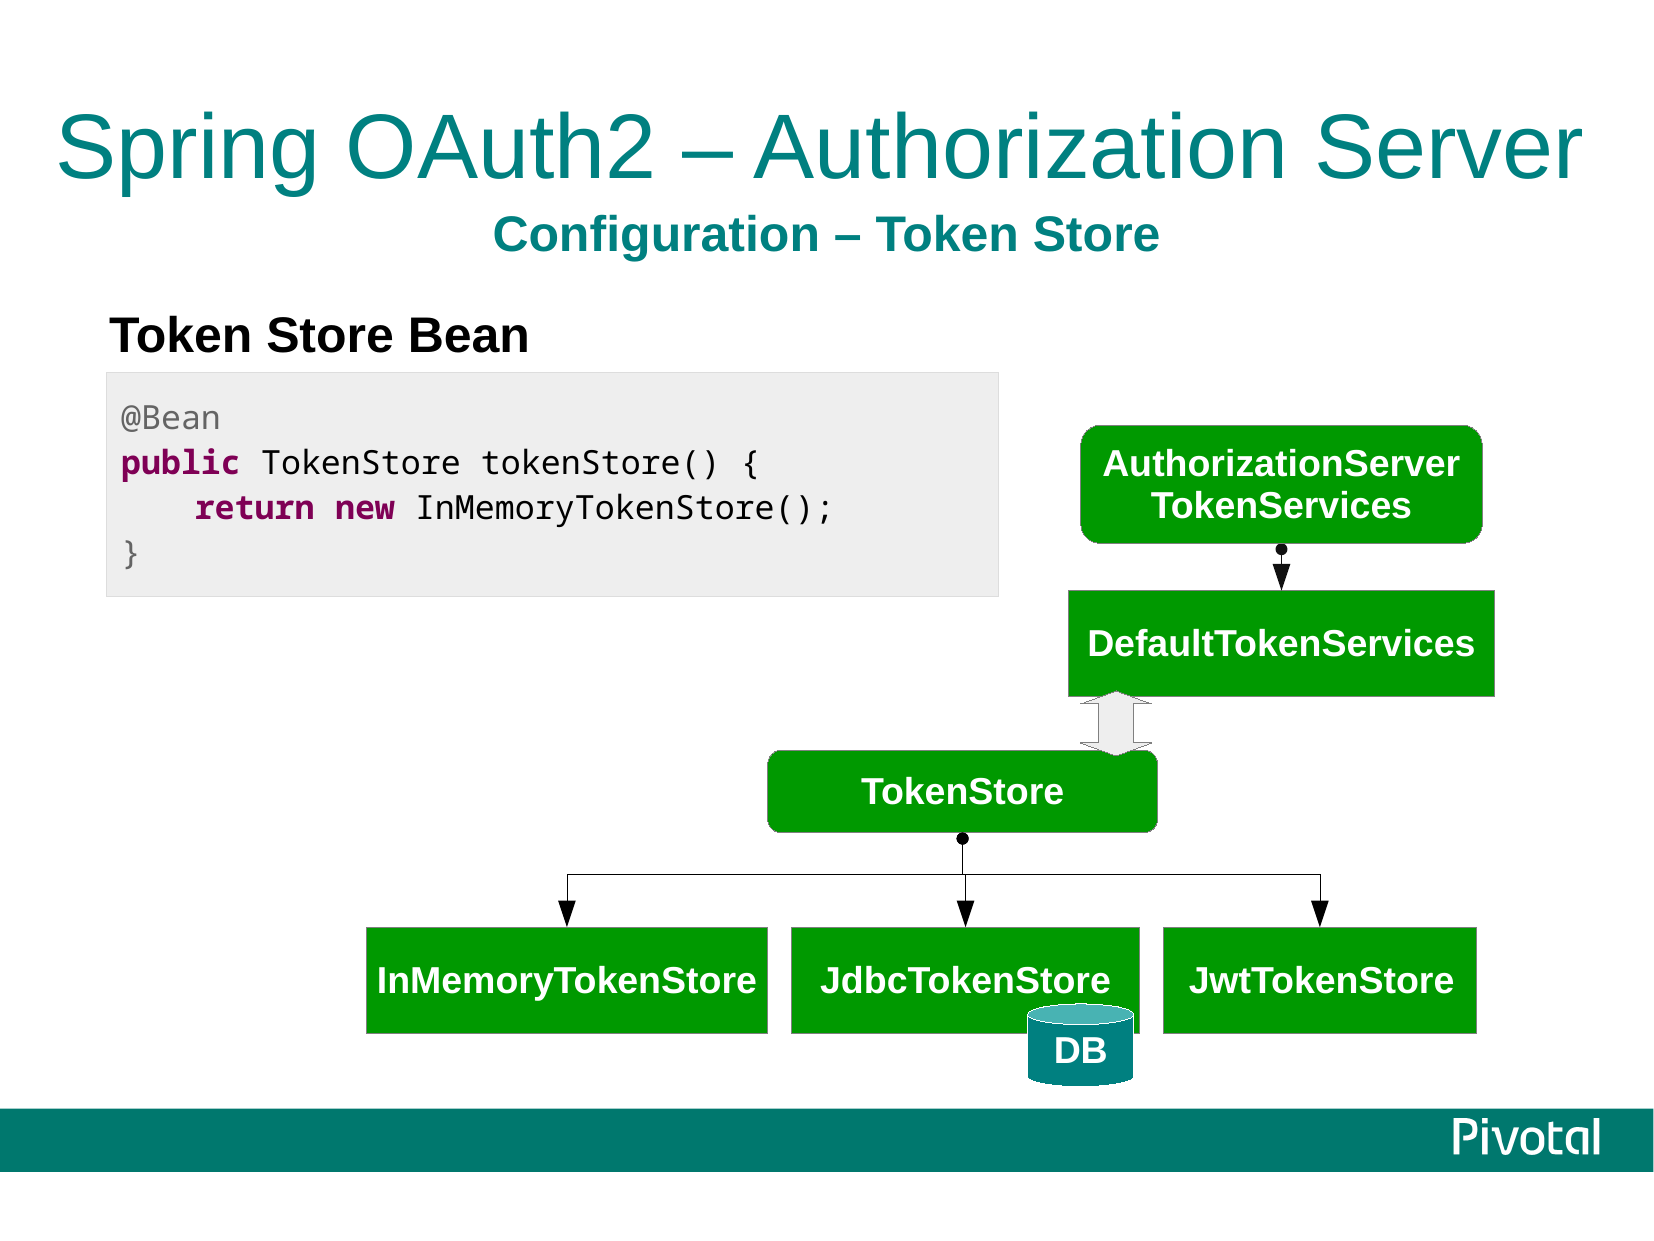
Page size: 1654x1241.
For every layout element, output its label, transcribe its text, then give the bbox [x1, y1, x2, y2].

text_box Token Store Bean [94, 300, 1211, 373]
text_box Configuration – Token Store [0, 198, 1654, 274]
text_box DefaultTokenServices [1068, 590, 1495, 697]
picture [1452, 1115, 1601, 1158]
text_box JwtTokenStore [1163, 927, 1477, 1034]
text_box InMemoryTokenStore [366, 927, 768, 1034]
title Spring OAuth2 – Authorization Server [29, 43, 1613, 198]
text_box AuthorizationServer TokenServices [1080, 425, 1483, 544]
text_box DB [1027, 1016, 1134, 1087]
text_box [1080, 690, 1152, 756]
text_box @Bean public TokenStore tokenStore() { return new InMemoryTokenStore(); } [106, 373, 999, 597]
text_box TokenStore [767, 750, 1158, 833]
text_box JdbcTokenStore [791, 927, 1140, 1034]
